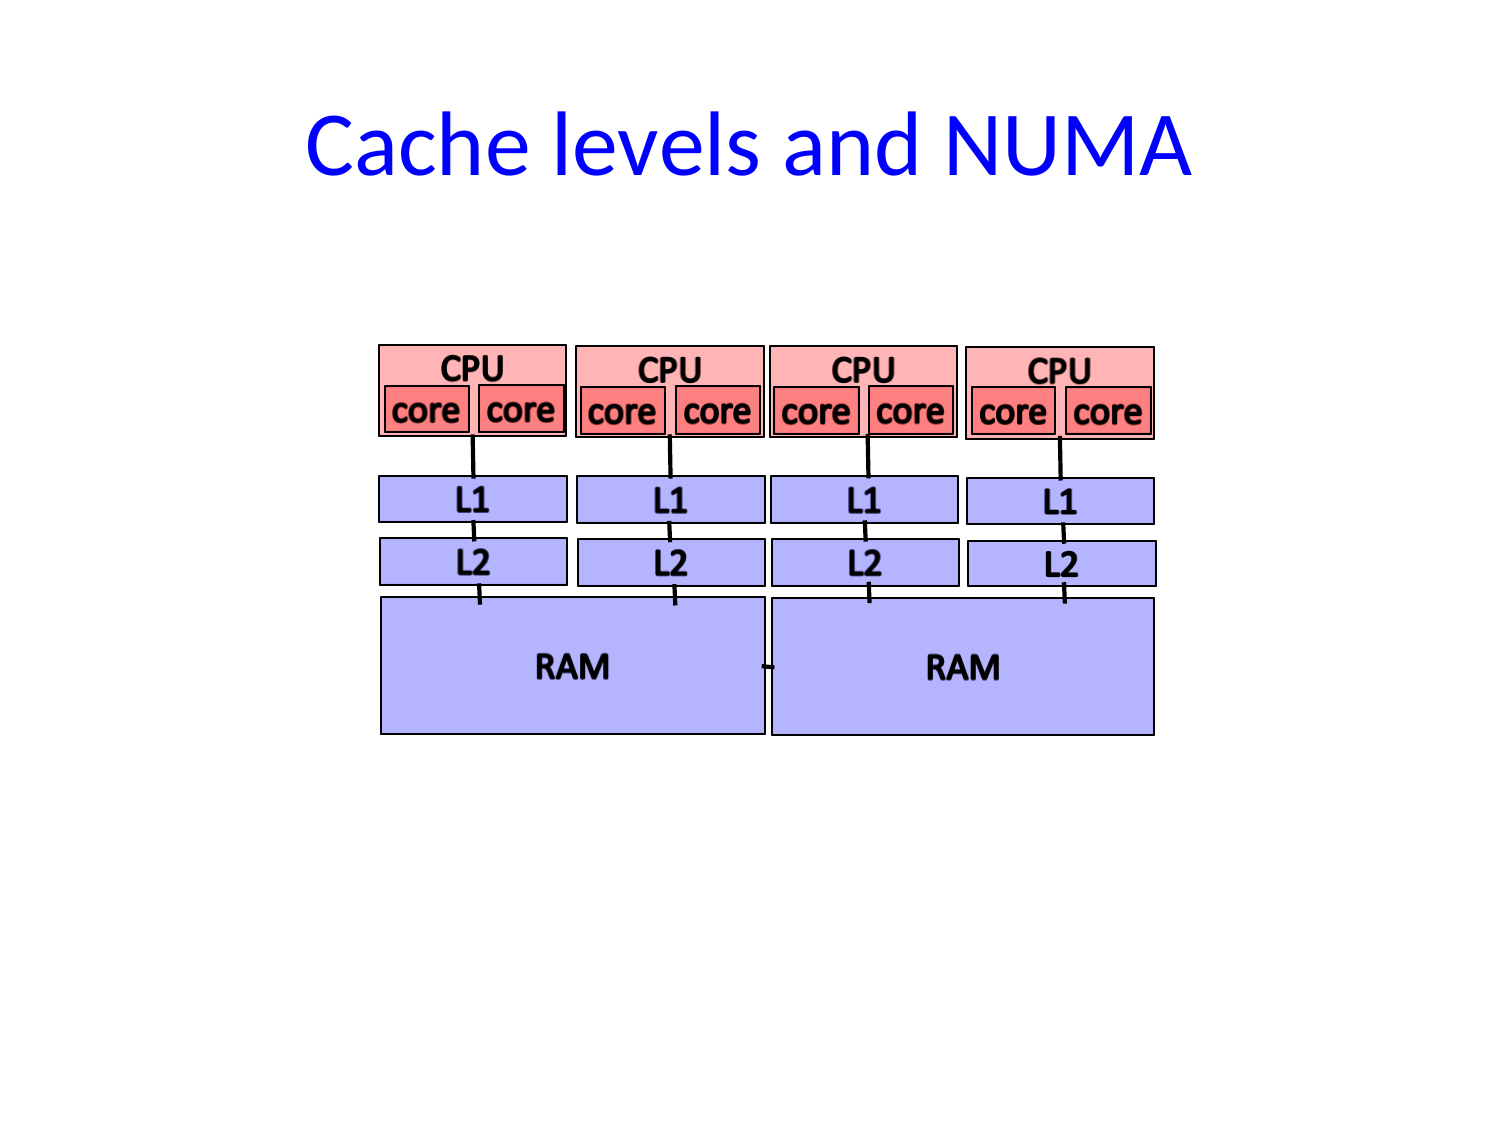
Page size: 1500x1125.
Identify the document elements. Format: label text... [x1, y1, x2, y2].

picture [965, 346, 1155, 440]
picture [967, 540, 1157, 588]
picture [771, 538, 960, 588]
picture [379, 537, 568, 586]
picture [770, 475, 959, 524]
picture [966, 477, 1155, 526]
picture [577, 538, 766, 588]
picture [575, 345, 765, 439]
picture [378, 475, 568, 523]
picture [771, 597, 1155, 736]
title Cache levels and NUMA [75, 45, 1426, 233]
picture [378, 344, 567, 438]
picture [380, 596, 766, 735]
picture [576, 475, 766, 524]
picture [769, 345, 958, 439]
